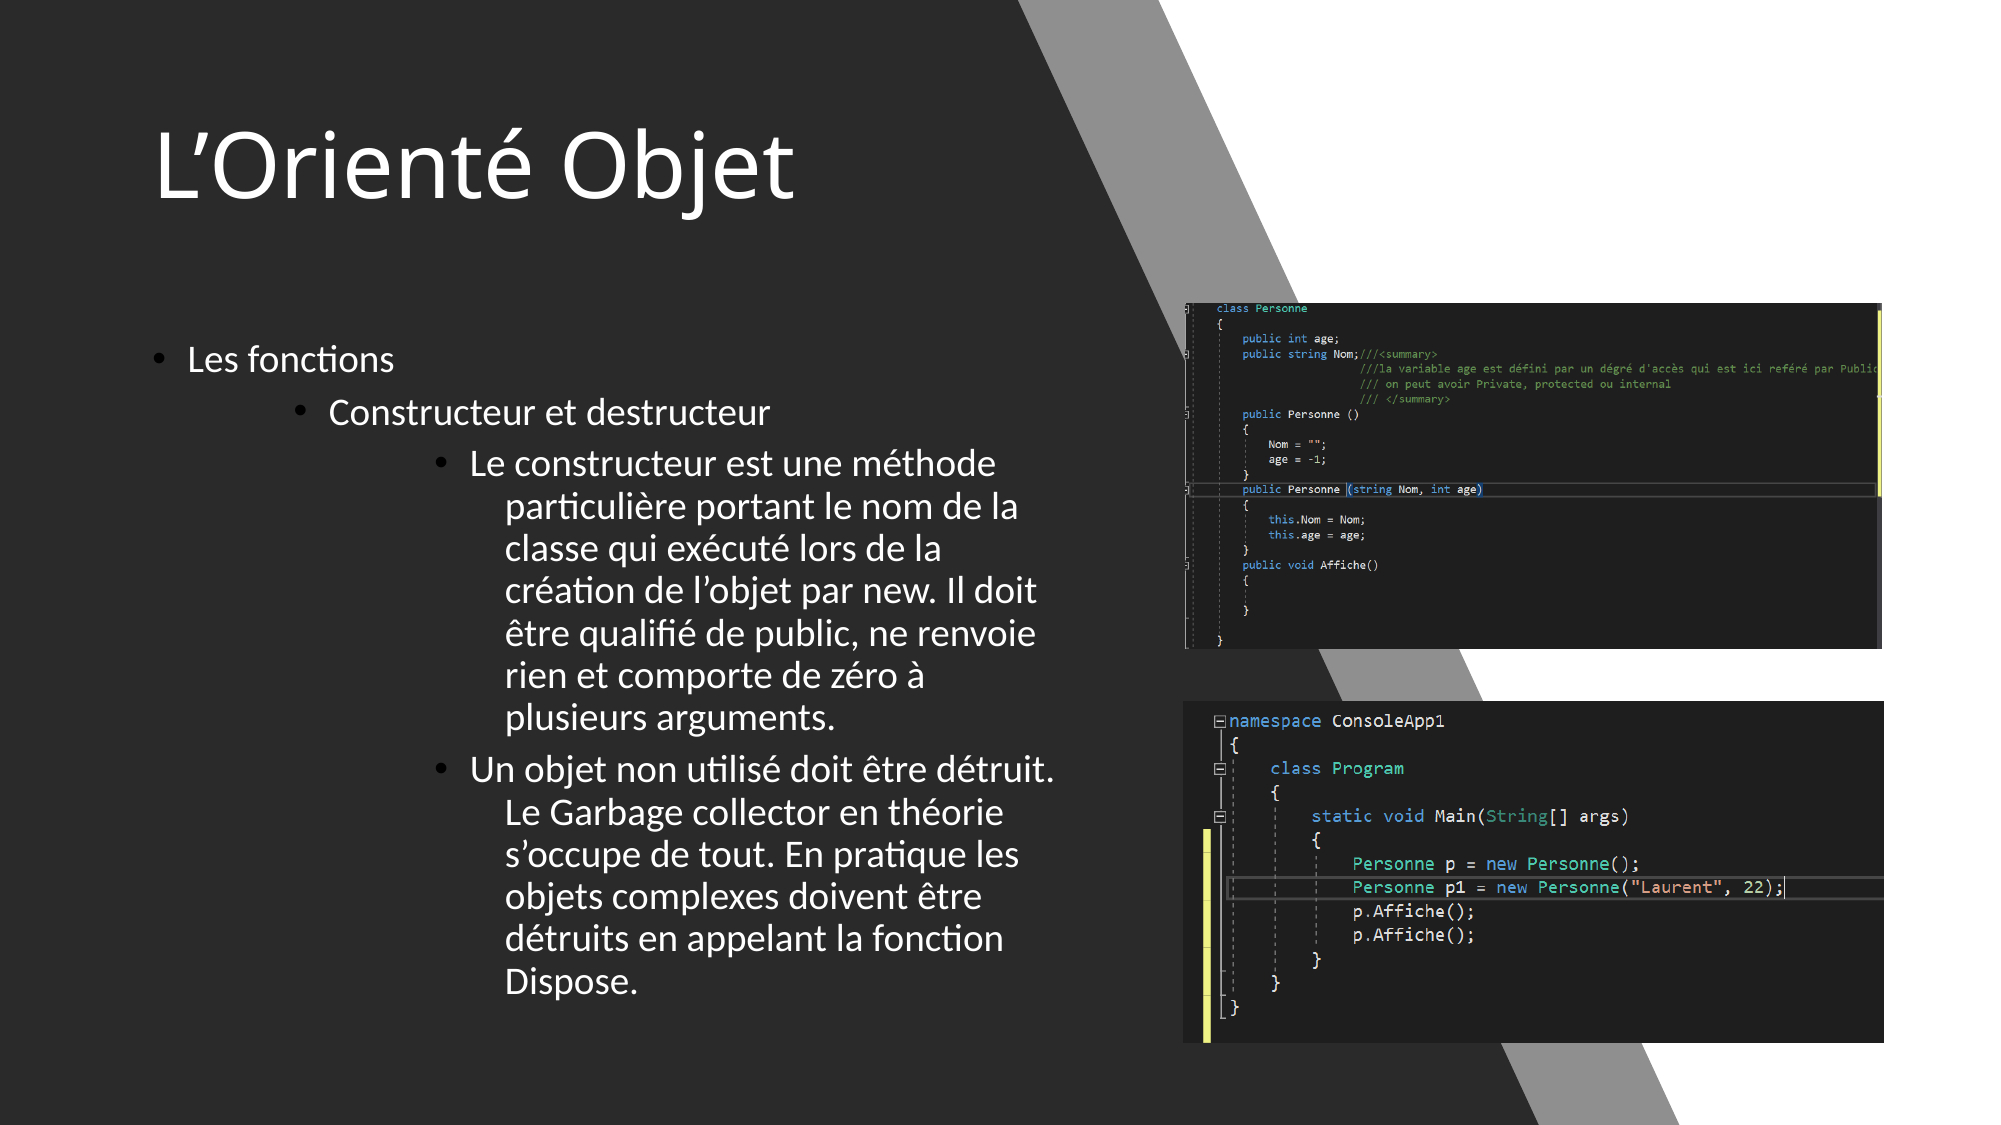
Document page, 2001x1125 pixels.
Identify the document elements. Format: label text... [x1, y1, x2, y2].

title L’Orienté Objet [137, 59, 1863, 278]
text_box [0, 0, 1680, 1125]
list Les fonctions Constructeur et destructeur Le constructeur est une méthode particulière portant le nom de la classe qui exécuté lors de la création de l’objet par new. Il doit être qualifié de public, ne renvoie rien et comporte de zéro à plusieurs arguments. Un objet non utilisé doit être détruit. Le Garbage collector en théorie s’occupe de tout. En pratique les objets complexes doivent être détruits en appelant la fonction Dispose. [137, 331, 1074, 1014]
picture [1183, 701, 1884, 1043]
picture [1185, 303, 1882, 649]
